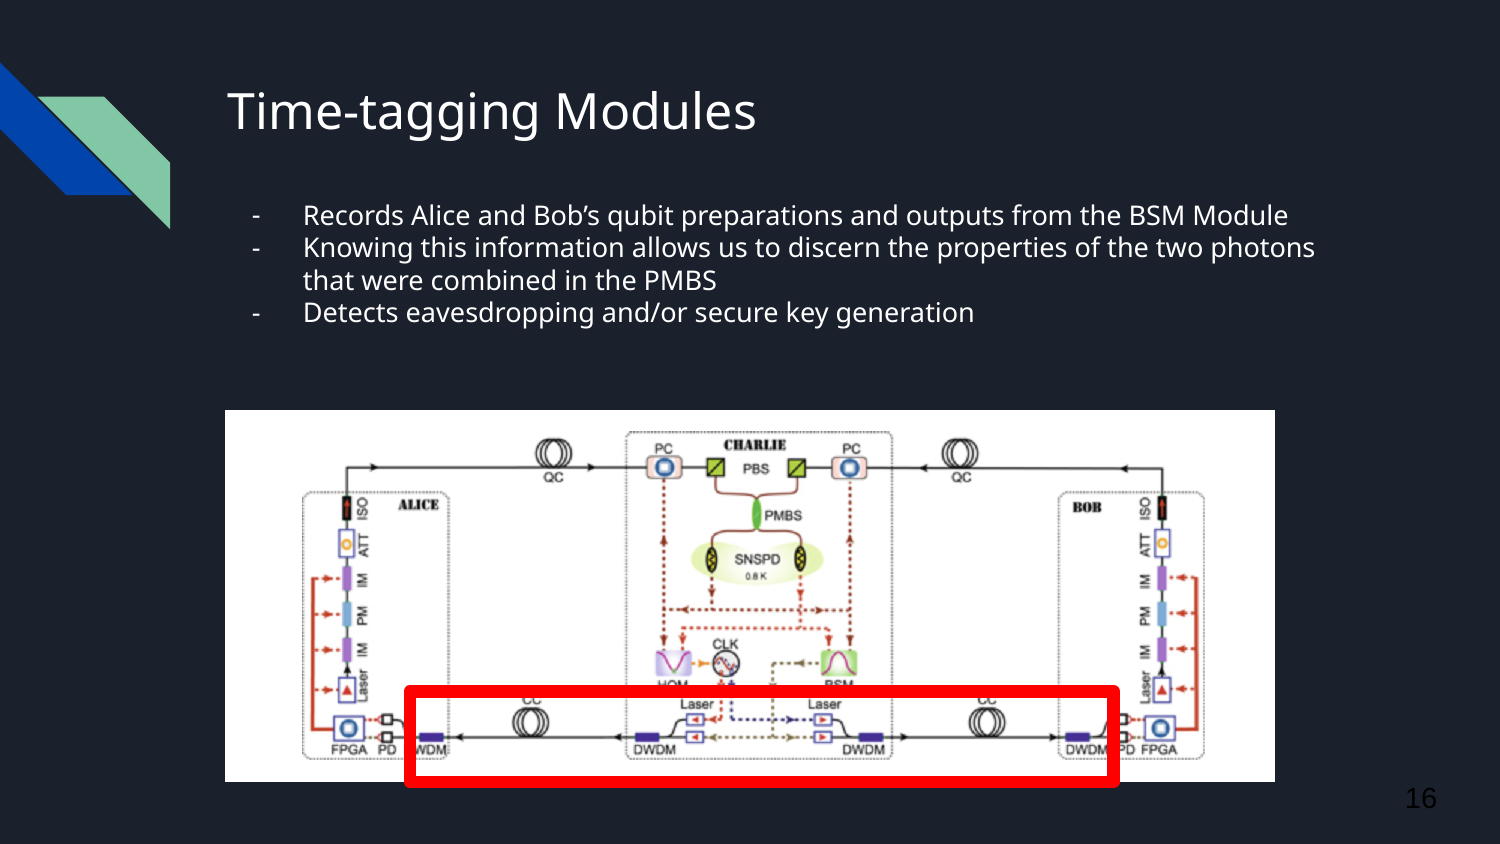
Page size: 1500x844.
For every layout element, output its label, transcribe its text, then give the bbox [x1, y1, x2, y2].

title Time-tagging Modules [212, 64, 1368, 183]
list Records Alice and Bob’s qubit preparations and outputs from the BSM Module Knowing this information allows us to discern the properties of the two photons that were combined in the PMBS Detects eavesdropping and/or secure key generation [212, 183, 1368, 394]
picture [416, 698, 1107, 776]
picture [225, 410, 1275, 782]
slide_number <number> [1389, 764, 1480, 830]
